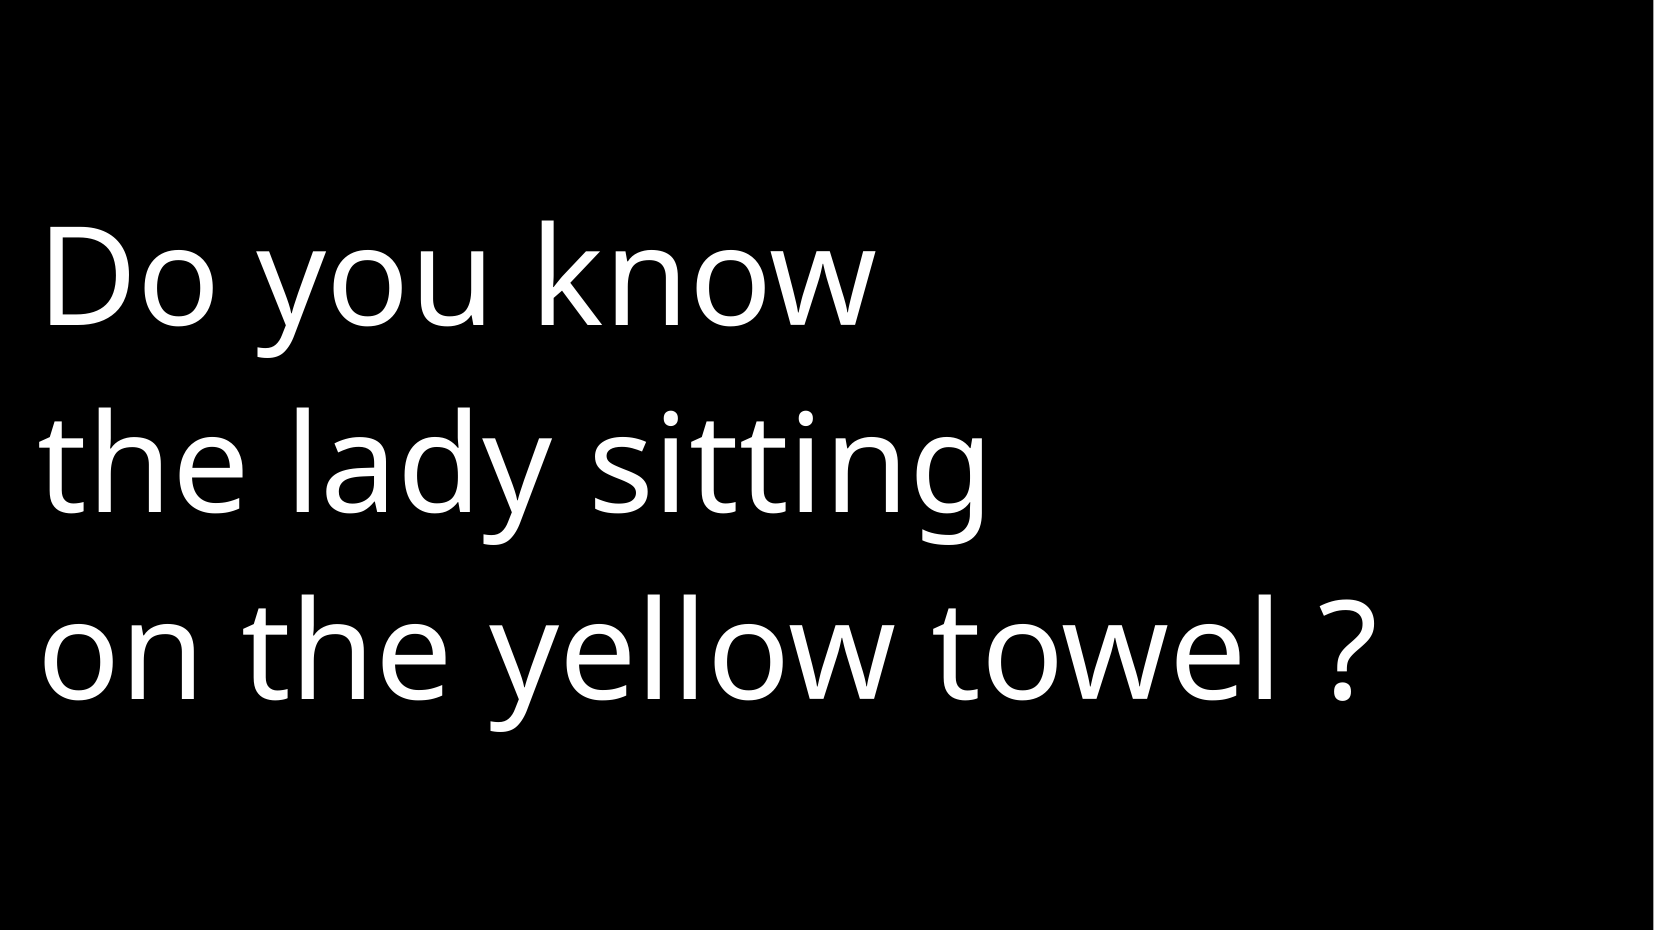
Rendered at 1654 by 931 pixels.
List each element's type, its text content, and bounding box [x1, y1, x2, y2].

title Do you know the lady sitting on the yellow towel ? [37, 19, 1612, 900]
